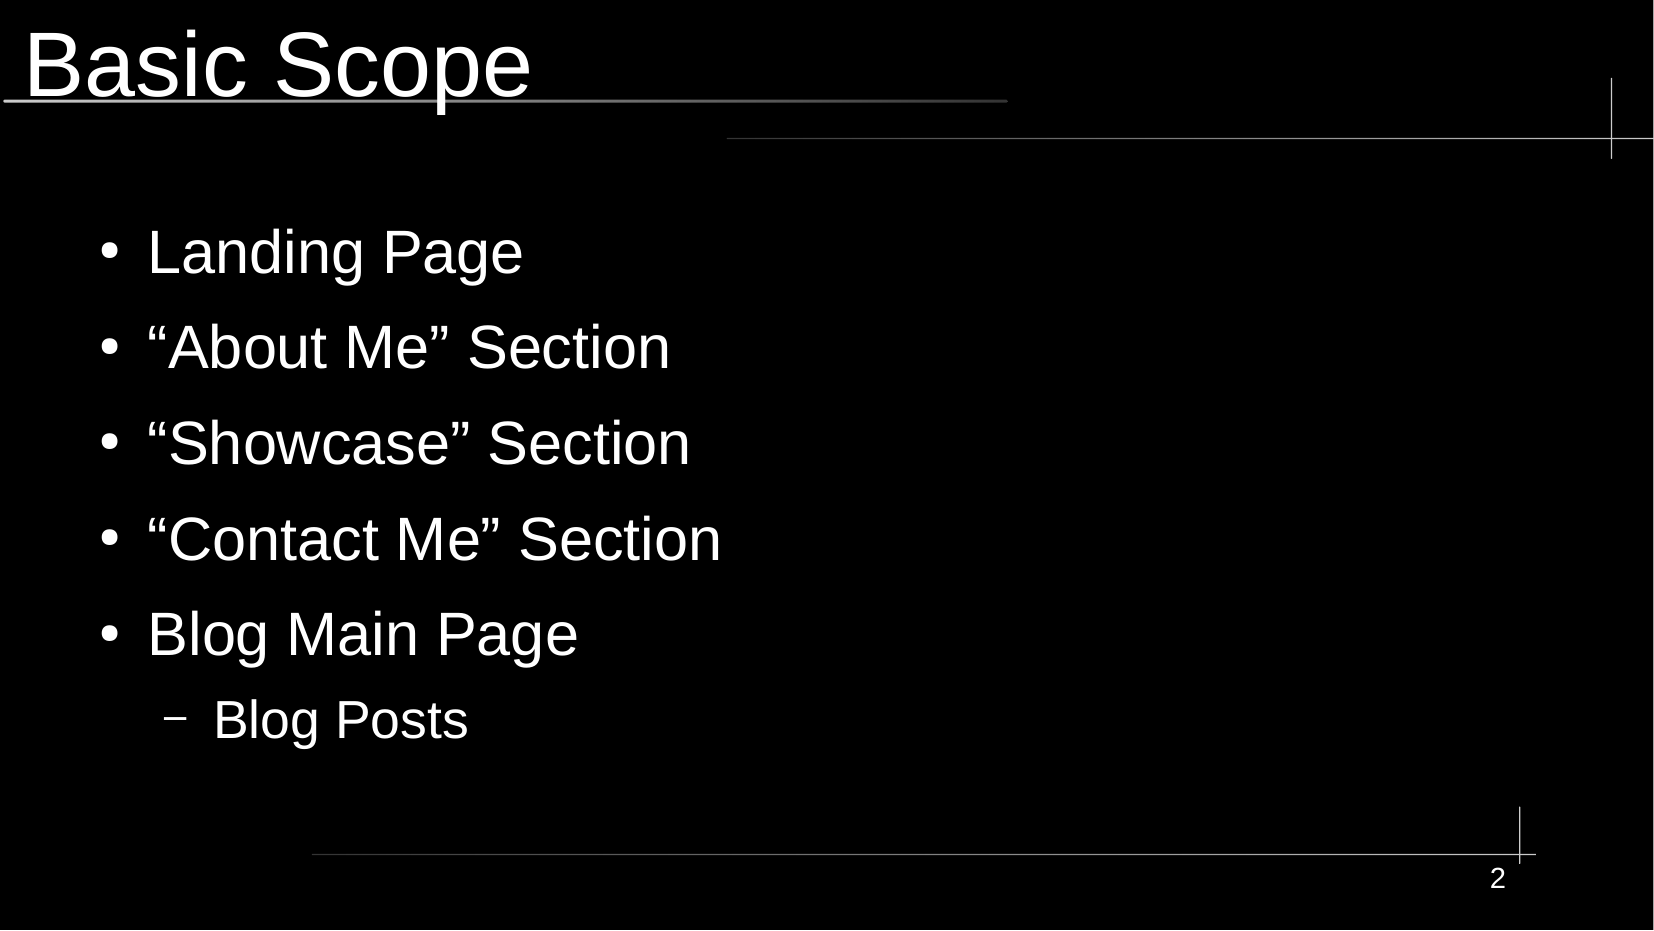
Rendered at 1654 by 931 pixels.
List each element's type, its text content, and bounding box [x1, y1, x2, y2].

title Basic Scope [23, 11, 1589, 119]
list Landing Page “About Me” Section “Showcase” Section “Contact Me” Section Blog Main Page Blog Posts [82, 217, 1571, 758]
